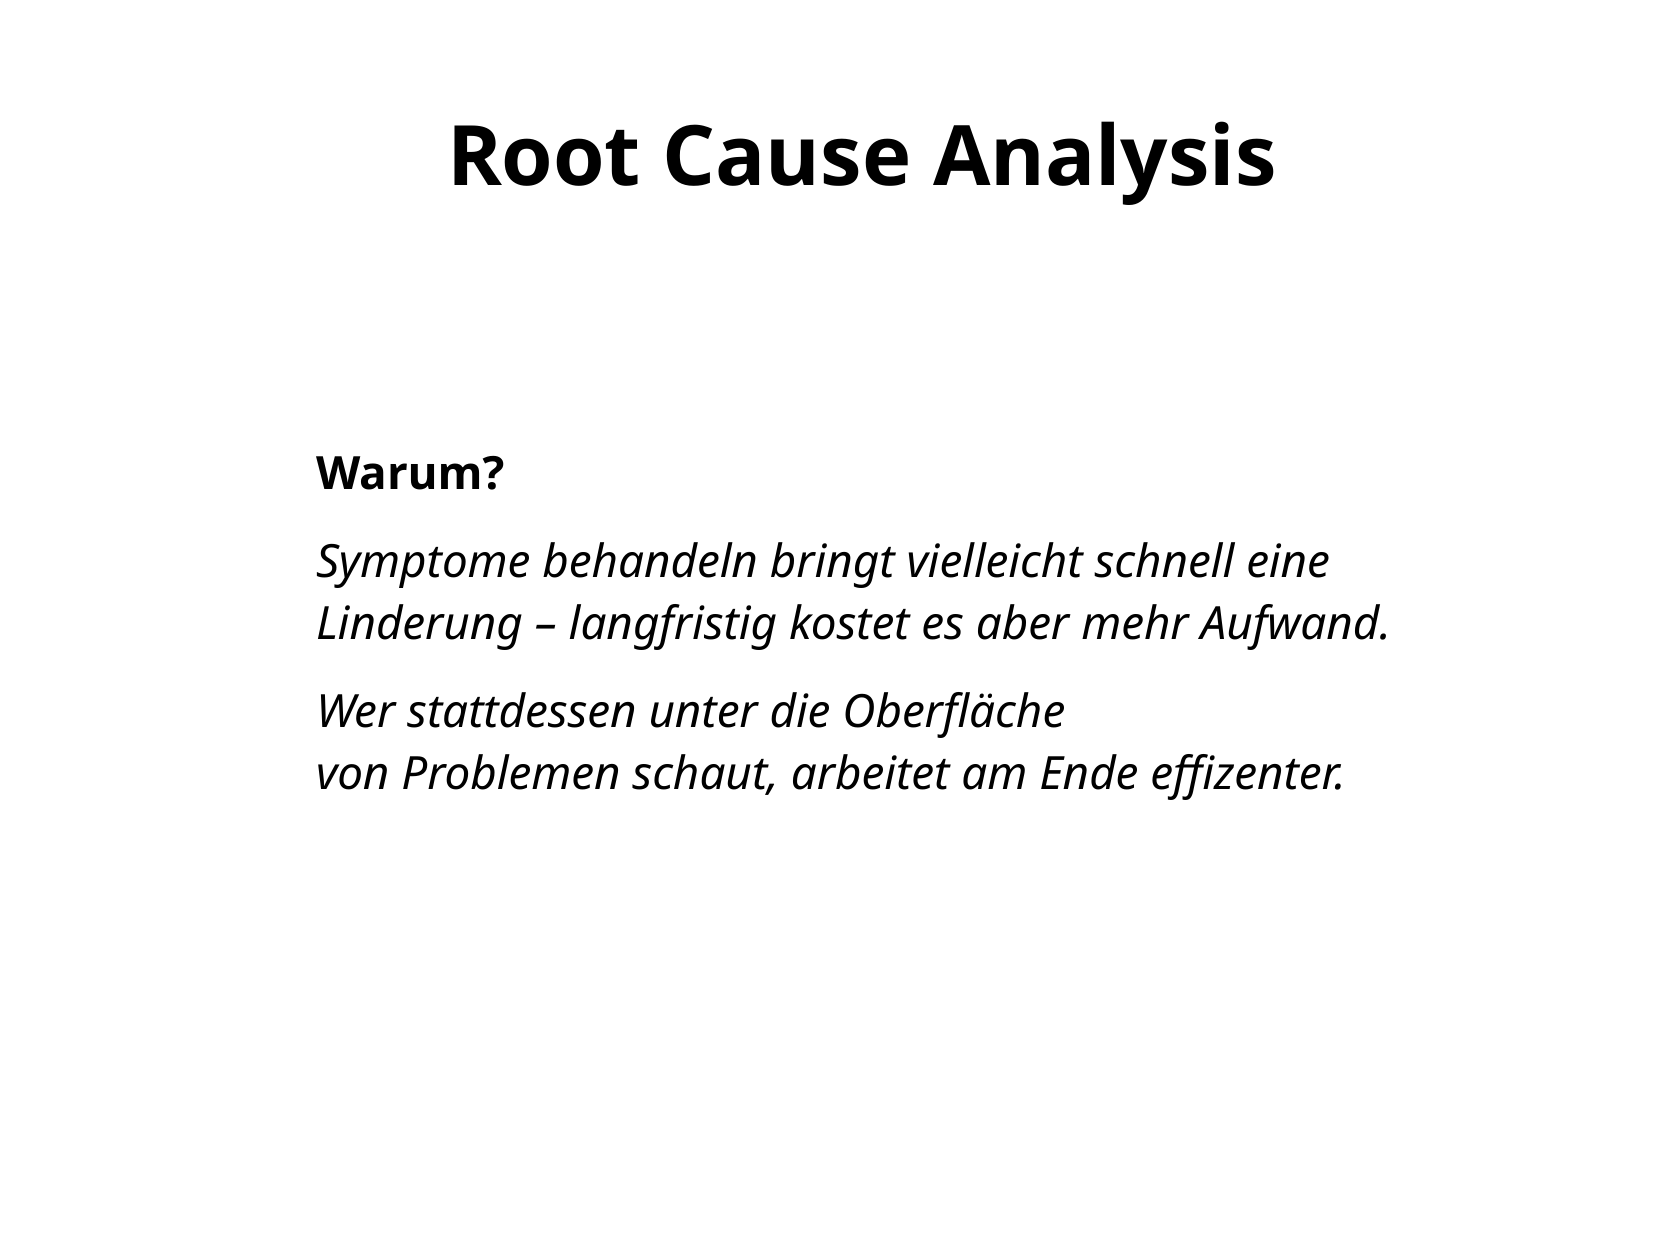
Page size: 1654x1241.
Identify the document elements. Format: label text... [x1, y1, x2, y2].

title Root Cause Analysis [82, 49, 1571, 257]
text_box Warum? Symptome behandeln bringt vielleicht schnell eine Linderung – langfristig kostet es aber mehr Aufwand. Wer stattdessen unter die Oberfläche von Problemen schaut, arbeitet am Ende effizenter. [301, 433, 1441, 901]
